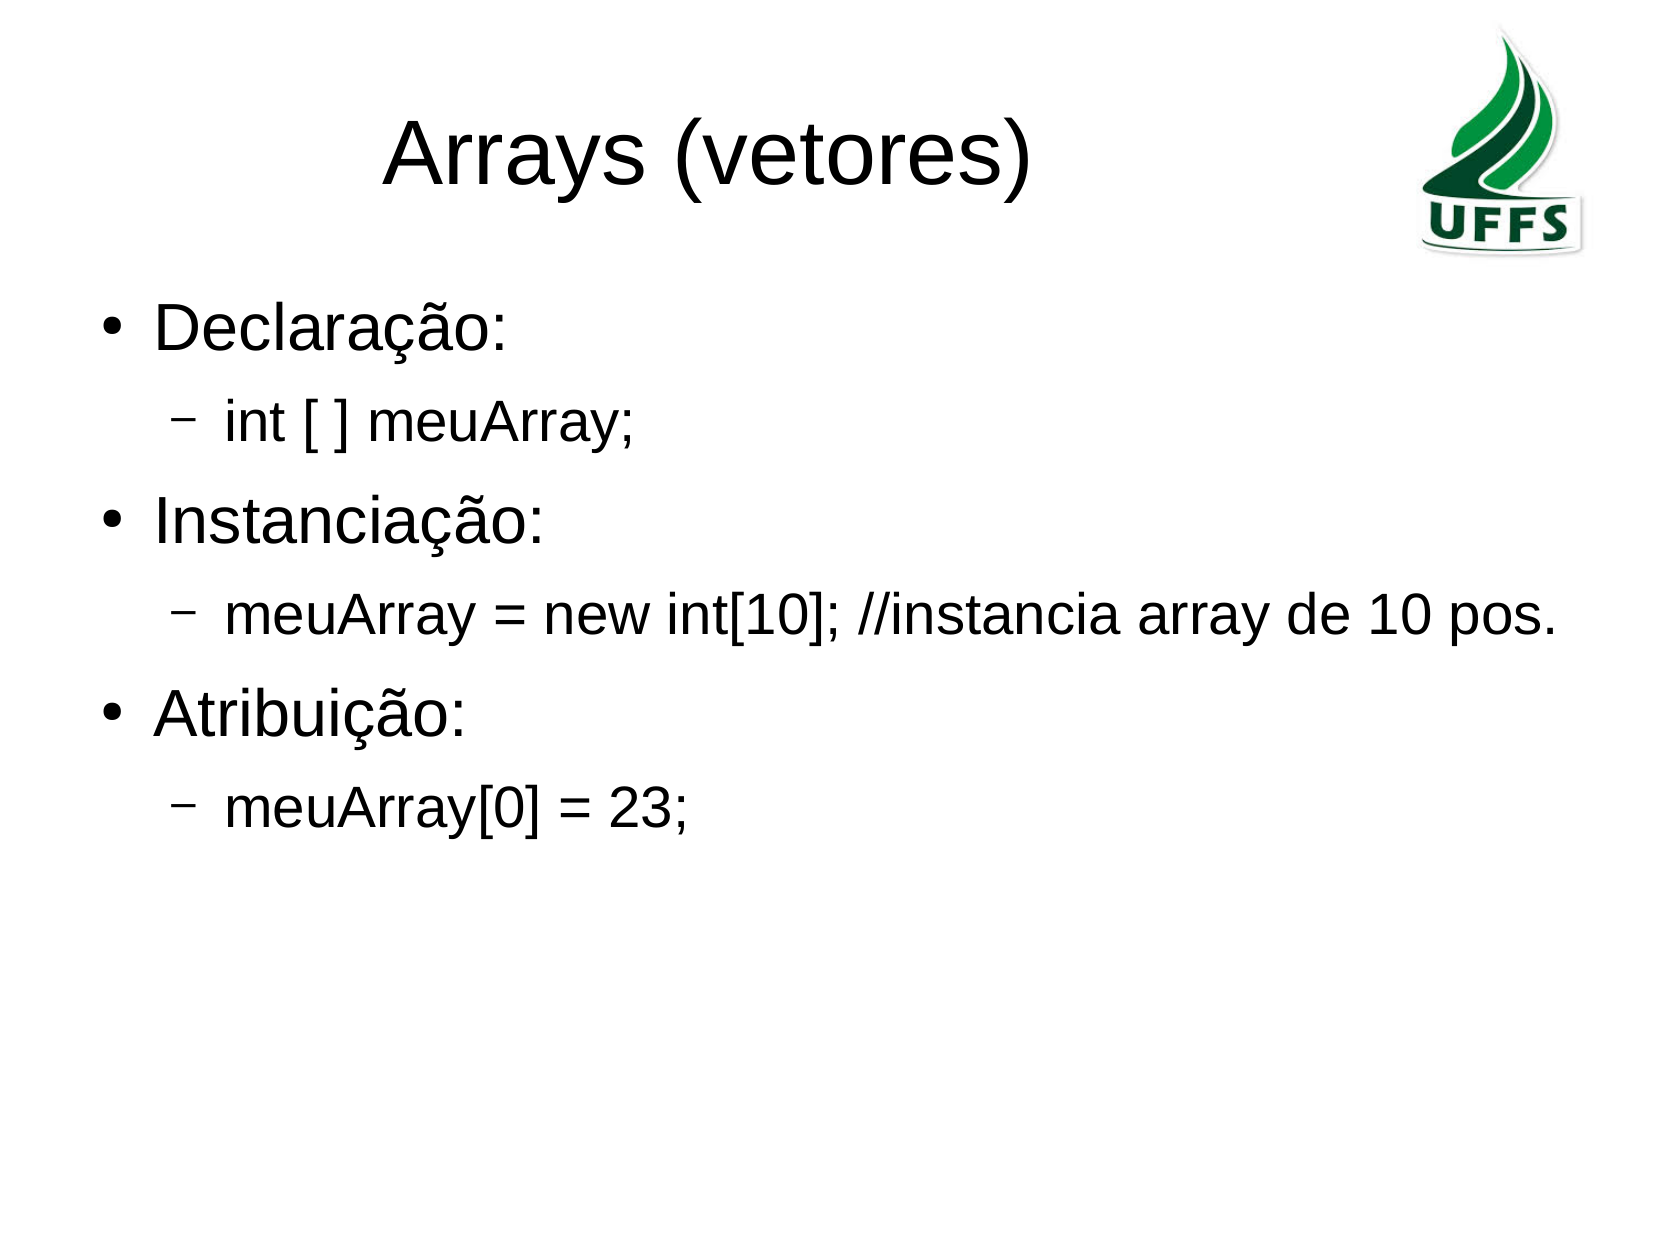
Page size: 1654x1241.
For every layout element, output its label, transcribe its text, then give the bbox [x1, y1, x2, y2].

title Arrays (vetores) [82, 49, 1335, 257]
list Declaração: int [ ] meuArray; Instanciação: meuArray = new int[10]; //instancia array de 10 pos. Atribuição: meuArray[0] = 23; [82, 290, 1571, 1010]
picture [1381, 20, 1624, 272]
